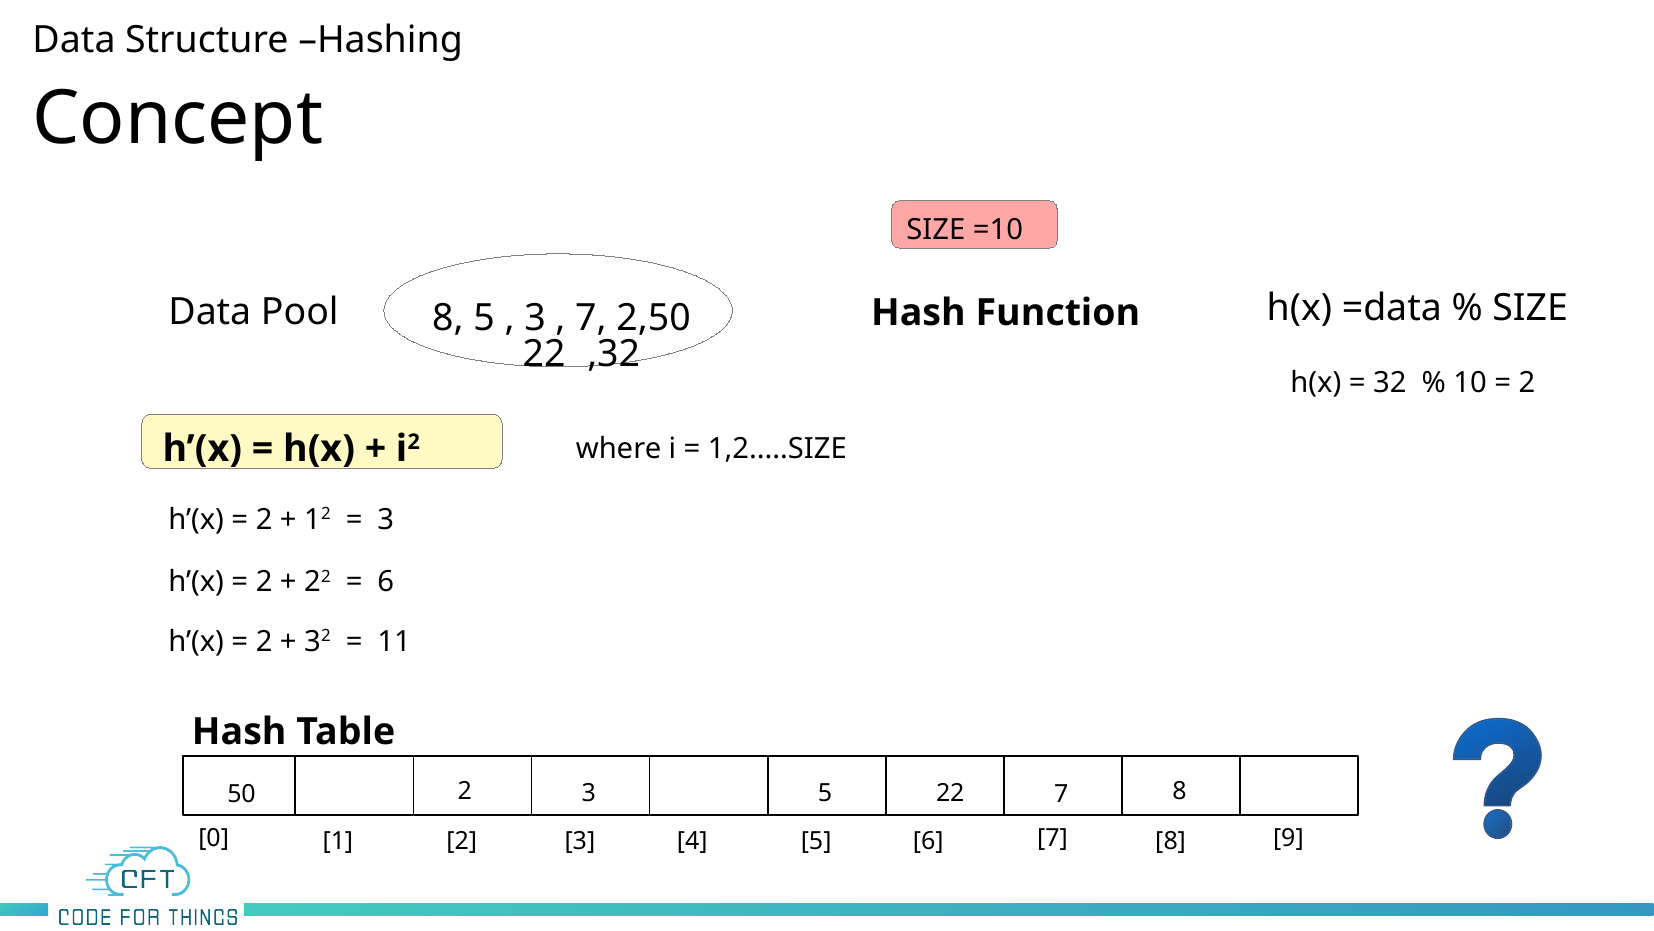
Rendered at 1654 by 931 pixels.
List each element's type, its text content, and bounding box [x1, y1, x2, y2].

text_box 7 [1039, 768, 1087, 813]
text_box 5 [803, 767, 851, 812]
text_box [405, 253, 711, 283]
text_box [2] [425, 814, 526, 860]
text_box 50 [212, 768, 275, 813]
text_box Hash Function [820, 278, 1216, 337]
text_box [4] [655, 814, 756, 860]
text_box h’(x) = h(x) + i2 [112, 414, 550, 479]
text_box h’(x) = 2 + 22 = 6 [118, 553, 497, 603]
text_box ,32 [572, 318, 662, 378]
text_box Data Pool [118, 276, 402, 342]
text_box Hash Table [141, 696, 461, 756]
text_box 3 [566, 767, 615, 812]
picture [1417, 695, 1585, 863]
text_box 22 [507, 318, 572, 378]
text_box 8 [1157, 765, 1205, 810]
picture [59, 846, 237, 925]
text_box [3] [543, 814, 644, 860]
text_box SIZE =10 [891, 200, 1058, 250]
text_box 22 [921, 767, 983, 812]
text_box [183, 755, 1359, 815]
text_box [7] [1015, 812, 1117, 857]
text_box h(x) = 32 % 10 = 2 [1240, 354, 1654, 414]
text_box h(x) =data % SIZE [1216, 272, 1654, 337]
text_box 8, 5 , 3 , 7, 2,50 [402, 283, 780, 342]
text_box [0] [177, 812, 278, 857]
text_box h’(x) = 2 + 32 = 11 [118, 612, 497, 662]
text_box 2 [442, 764, 491, 810]
text_box [8] [1133, 814, 1235, 860]
title Data Structure –Hashing Concept [32, 12, 1184, 166]
text_box [6] [891, 814, 993, 860]
text_box [413, 342, 507, 365]
text_box [662, 342, 703, 356]
text_box h’(x) = 2 + 12 = 3 [118, 491, 497, 541]
text_box [1] [301, 814, 402, 860]
text_box [5] [779, 814, 880, 860]
text_box [9] [1251, 812, 1353, 857]
text_box where i = 1,2.....SIZE [561, 419, 957, 469]
